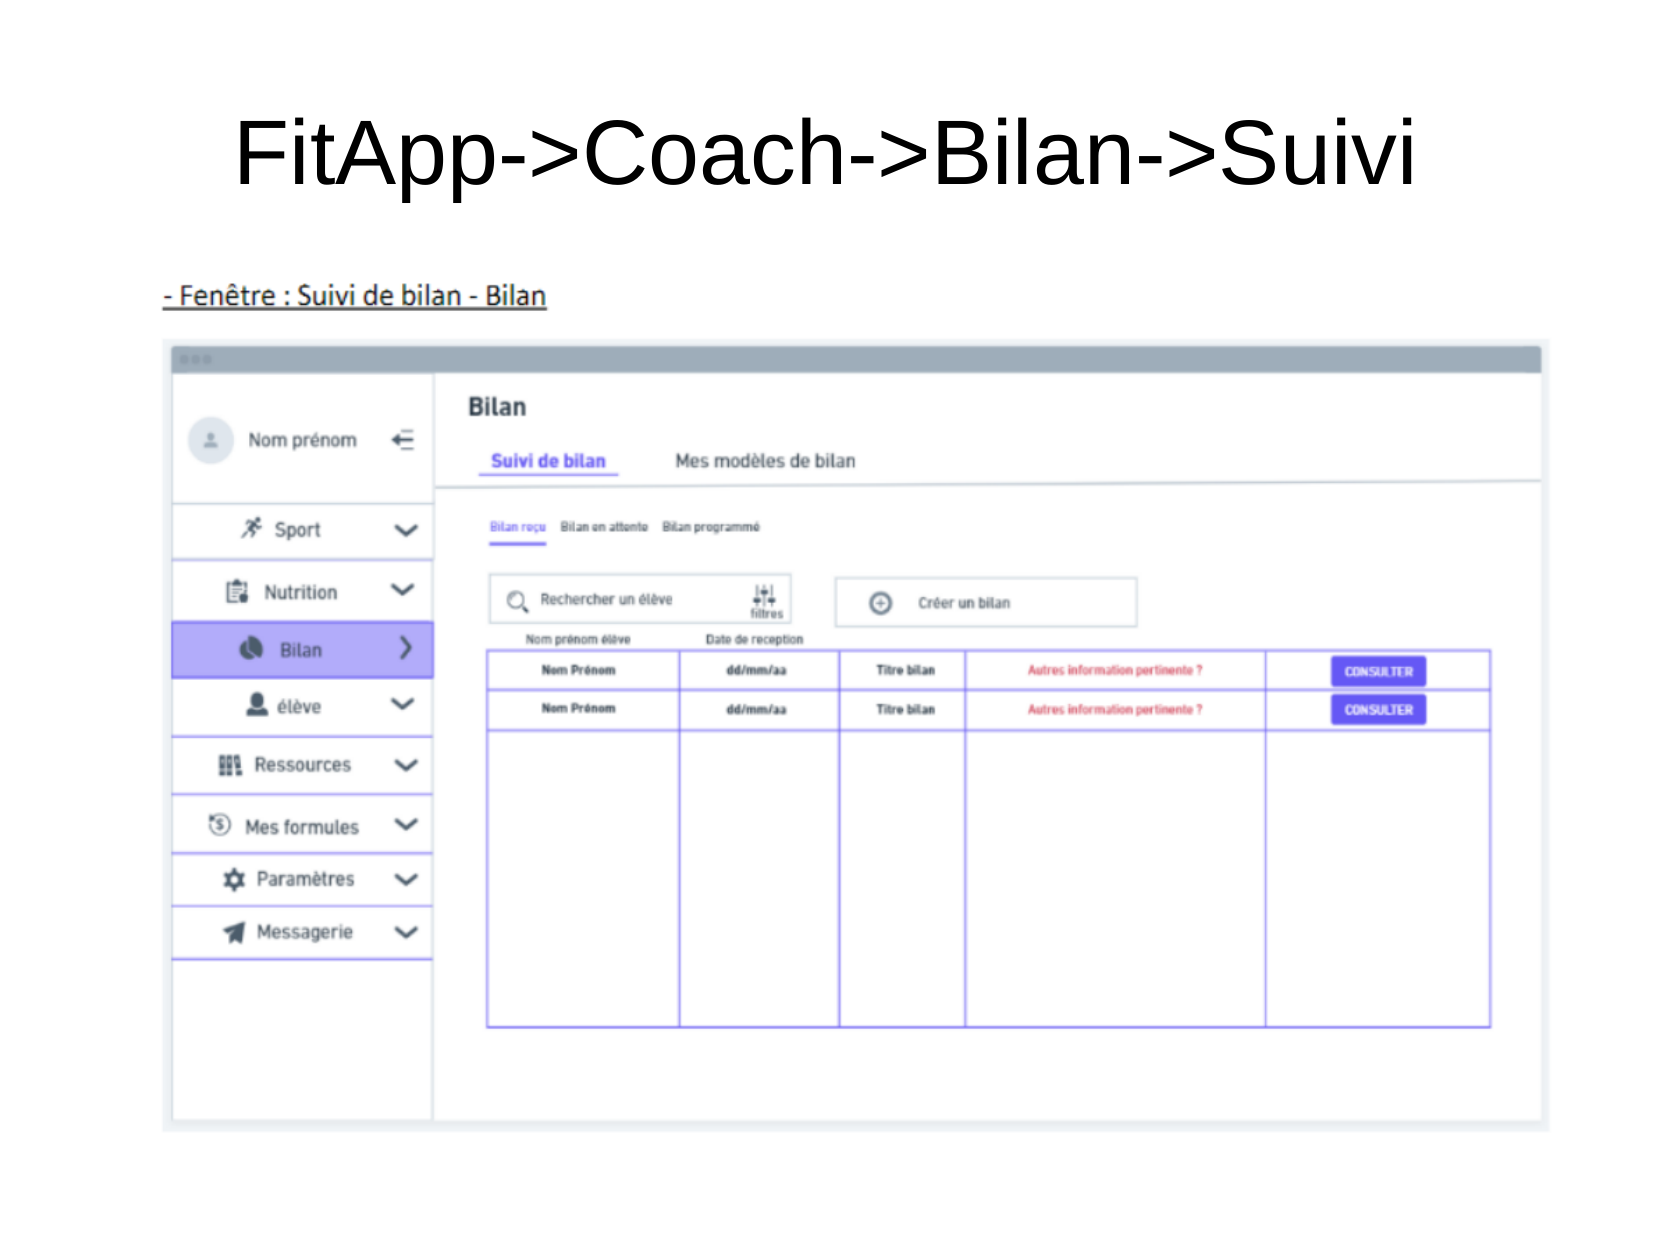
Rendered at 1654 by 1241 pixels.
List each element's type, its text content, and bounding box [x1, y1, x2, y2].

picture [152, 271, 1560, 1140]
title FitApp->Coach->Bilan->Suivi [82, 49, 1571, 257]
